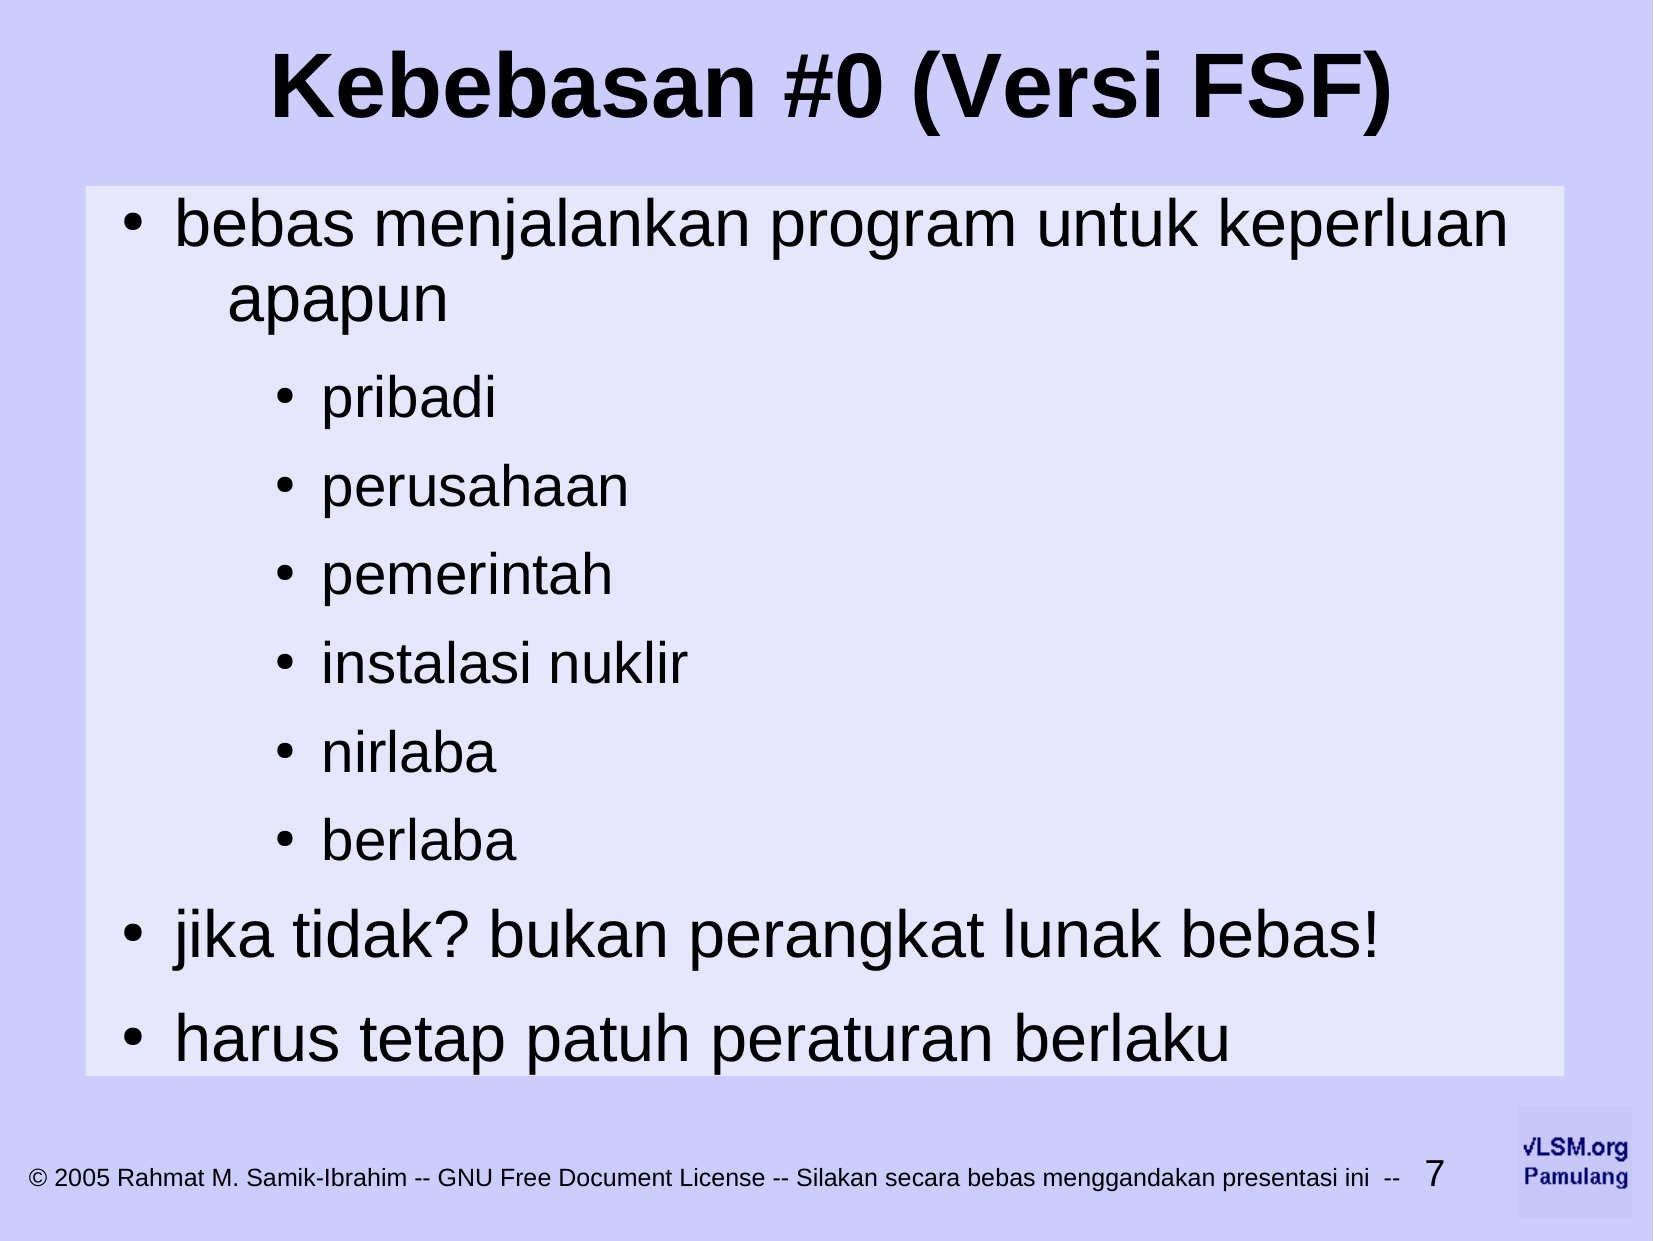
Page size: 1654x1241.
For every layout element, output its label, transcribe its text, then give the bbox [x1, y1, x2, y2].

list bebas menjalankan program untuk keperluan apapun pribadi perusahaan pemerintah instalasi nuklir nirlaba berlaba jika tidak? bukan perangkat lunak bebas! harus tetap patuh peraturan berlaku [85, 185, 1565, 1076]
title Kebebasan #0 (Versi FSF) [40, 31, 1625, 142]
picture [1518, 1106, 1632, 1219]
